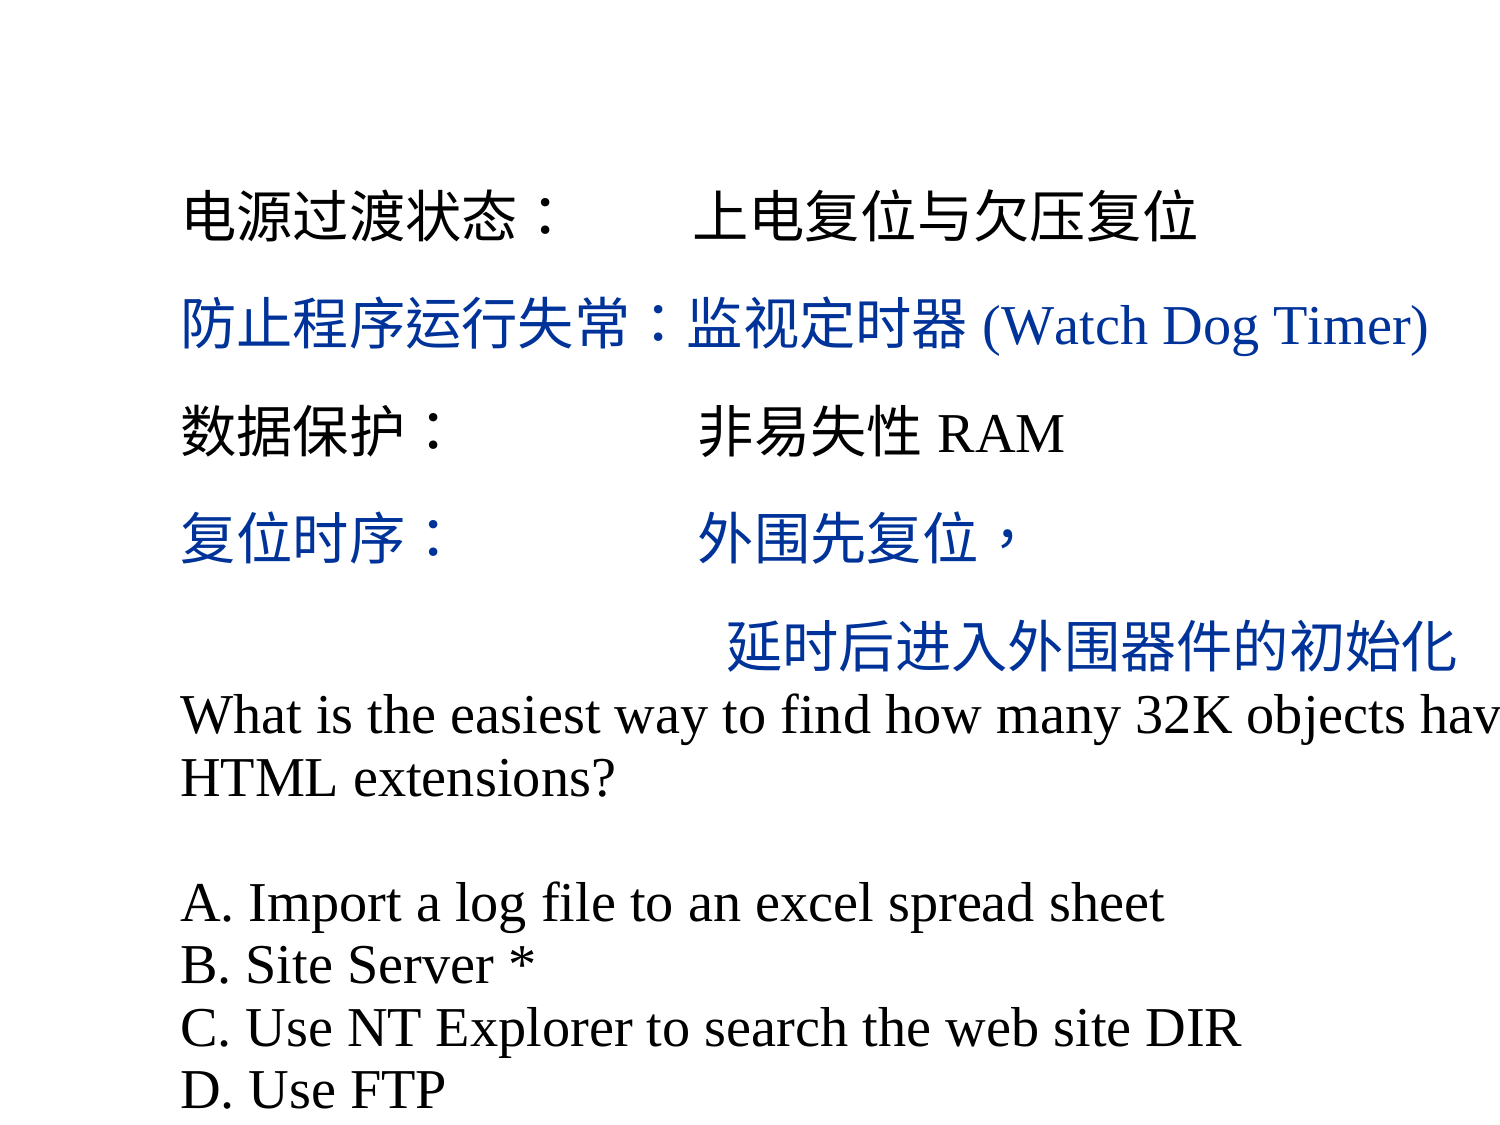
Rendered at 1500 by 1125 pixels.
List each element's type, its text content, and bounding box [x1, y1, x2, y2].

text_box 电源过渡状态： 上电复位与欠压复位 防止程序运行失常：监视定时器(Watch Dog Timer) 数据保护： 非易失性RAM 复位时序： 外围先复位， 延时后进入外围器件的初始化 What is the easiest way to find how many 32K objects have HTML extensions? A. Import a log file to an excel spread sheet B. Site Server * C. Use NT Explorer to search the web site DIR D. Use FTP [165, 138, 1500, 1125]
